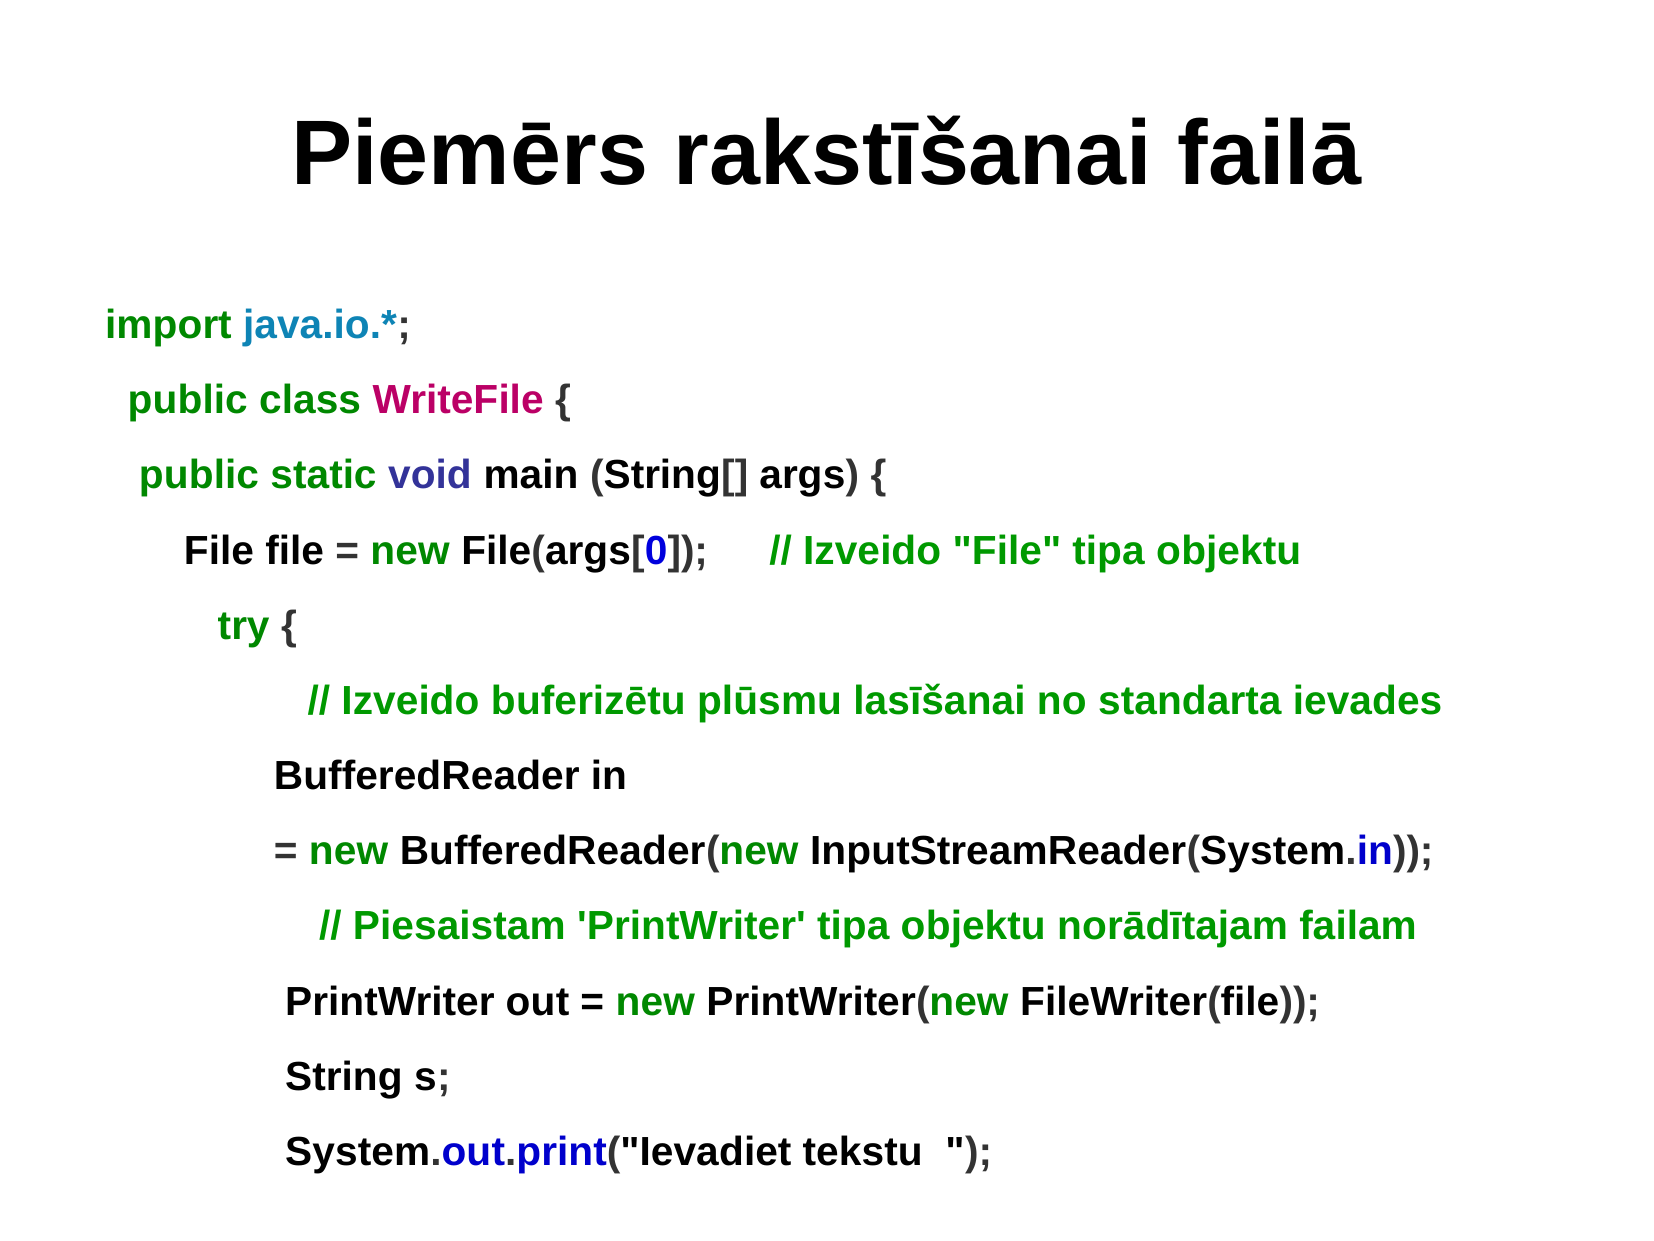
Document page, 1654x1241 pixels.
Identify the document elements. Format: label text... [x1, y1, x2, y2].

title Piemērs rakstīšanai failā [82, 49, 1571, 257]
list import java.io.*; public class WriteFile { public static void main (String[] args) { File file = new File(args[0]); // Izveido "File" tipa objektu try { // Izveido buferizētu plūsmu lasīšanai no standarta ievades BufferedReader in = new BufferedReader(new InputStreamReader(System.in)); // Piesaistam 'PrintWriter' tipa objektu norādītajam failam PrintWriter out = new PrintWriter(new FileWriter(file)); String s; System.out.print("Ievadiet tekstu "); [82, 290, 1538, 1193]
